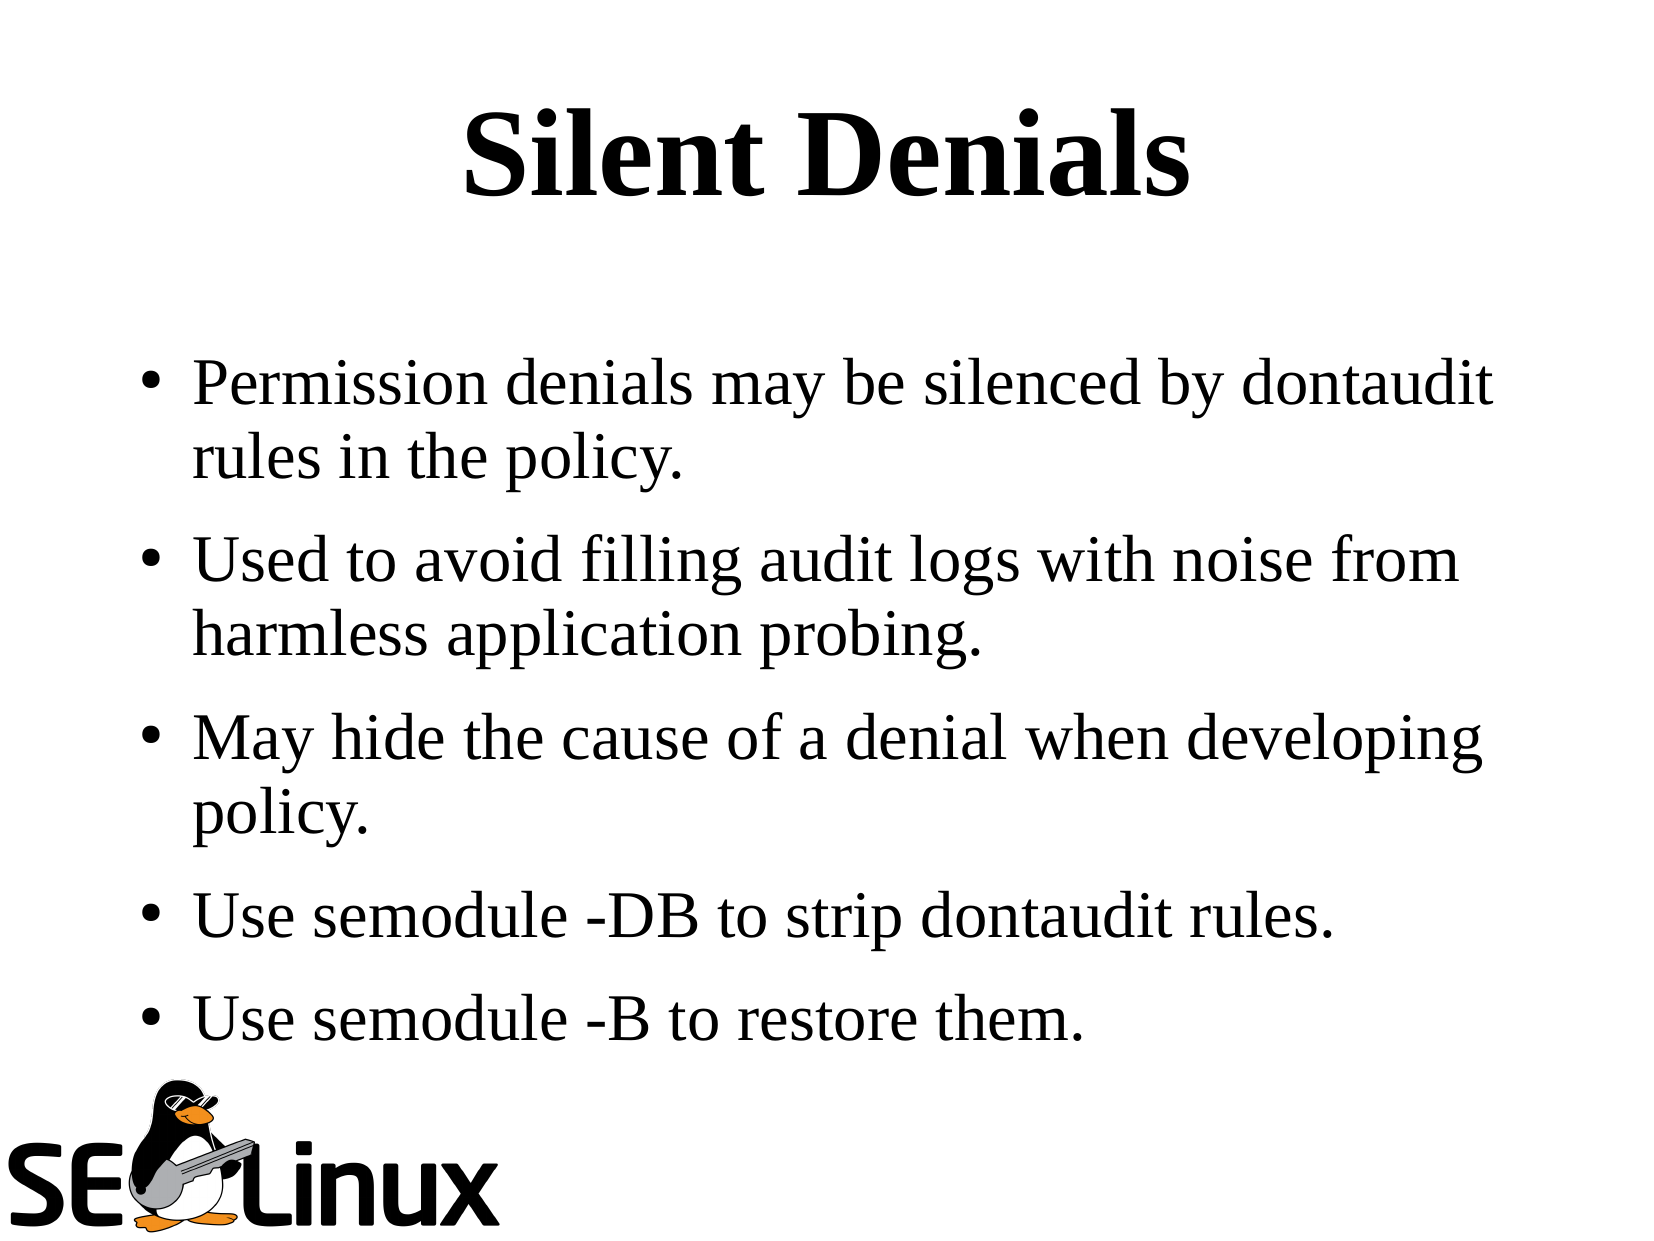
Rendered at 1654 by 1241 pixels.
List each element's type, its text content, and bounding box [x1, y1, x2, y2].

picture [0, 919, 526, 1241]
title Silent Denials [82, 49, 1571, 257]
list Permission denials may be silenced by dontaudit rules in the policy. Used to avoid filling audit logs with noise from harmless application probing. May hide the cause of a denial when developing policy. Use semodule -DB to strip dontaudit rules. Use semodule -B to restore them. [121, 344, 1534, 1111]
